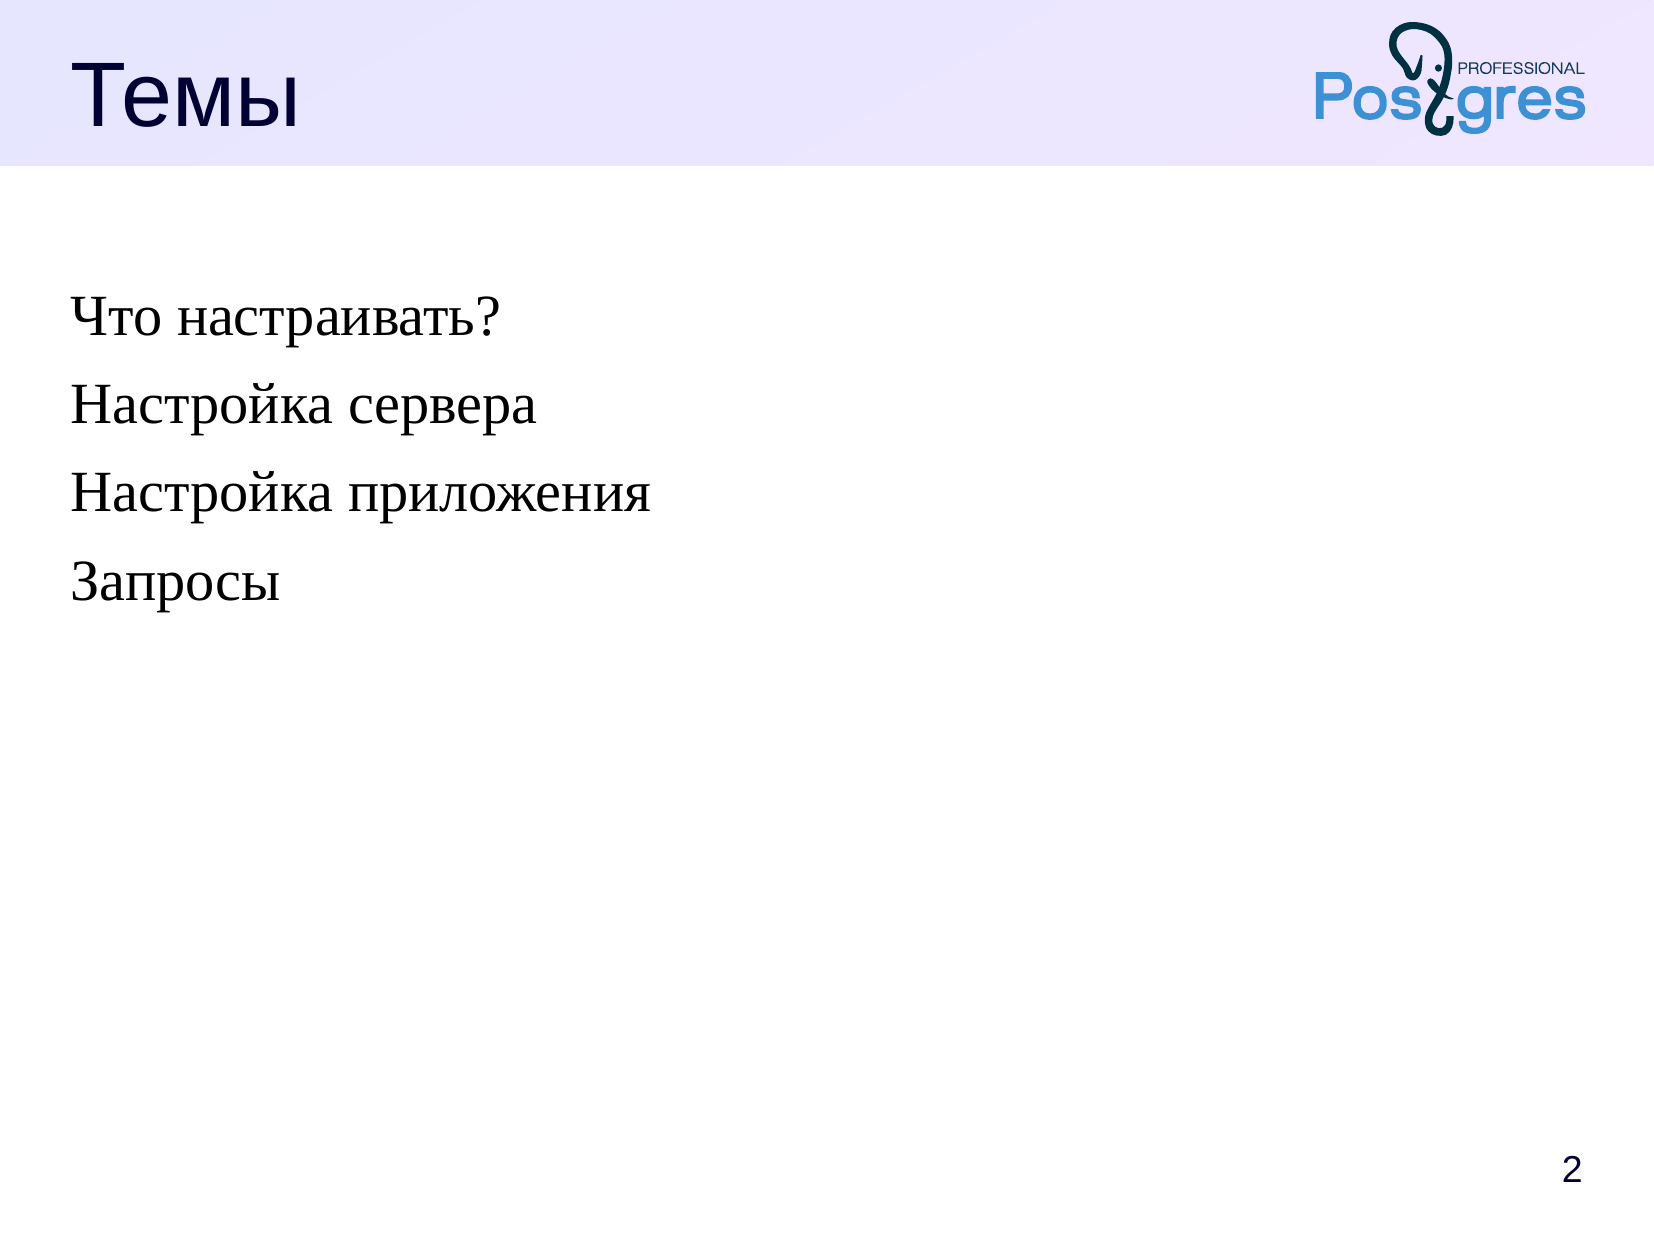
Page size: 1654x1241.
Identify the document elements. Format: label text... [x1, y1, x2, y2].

list Что настраивать? Настройка сервера Настройка приложения Запросы [70, 283, 1583, 1141]
title Темы [70, 43, 1241, 147]
